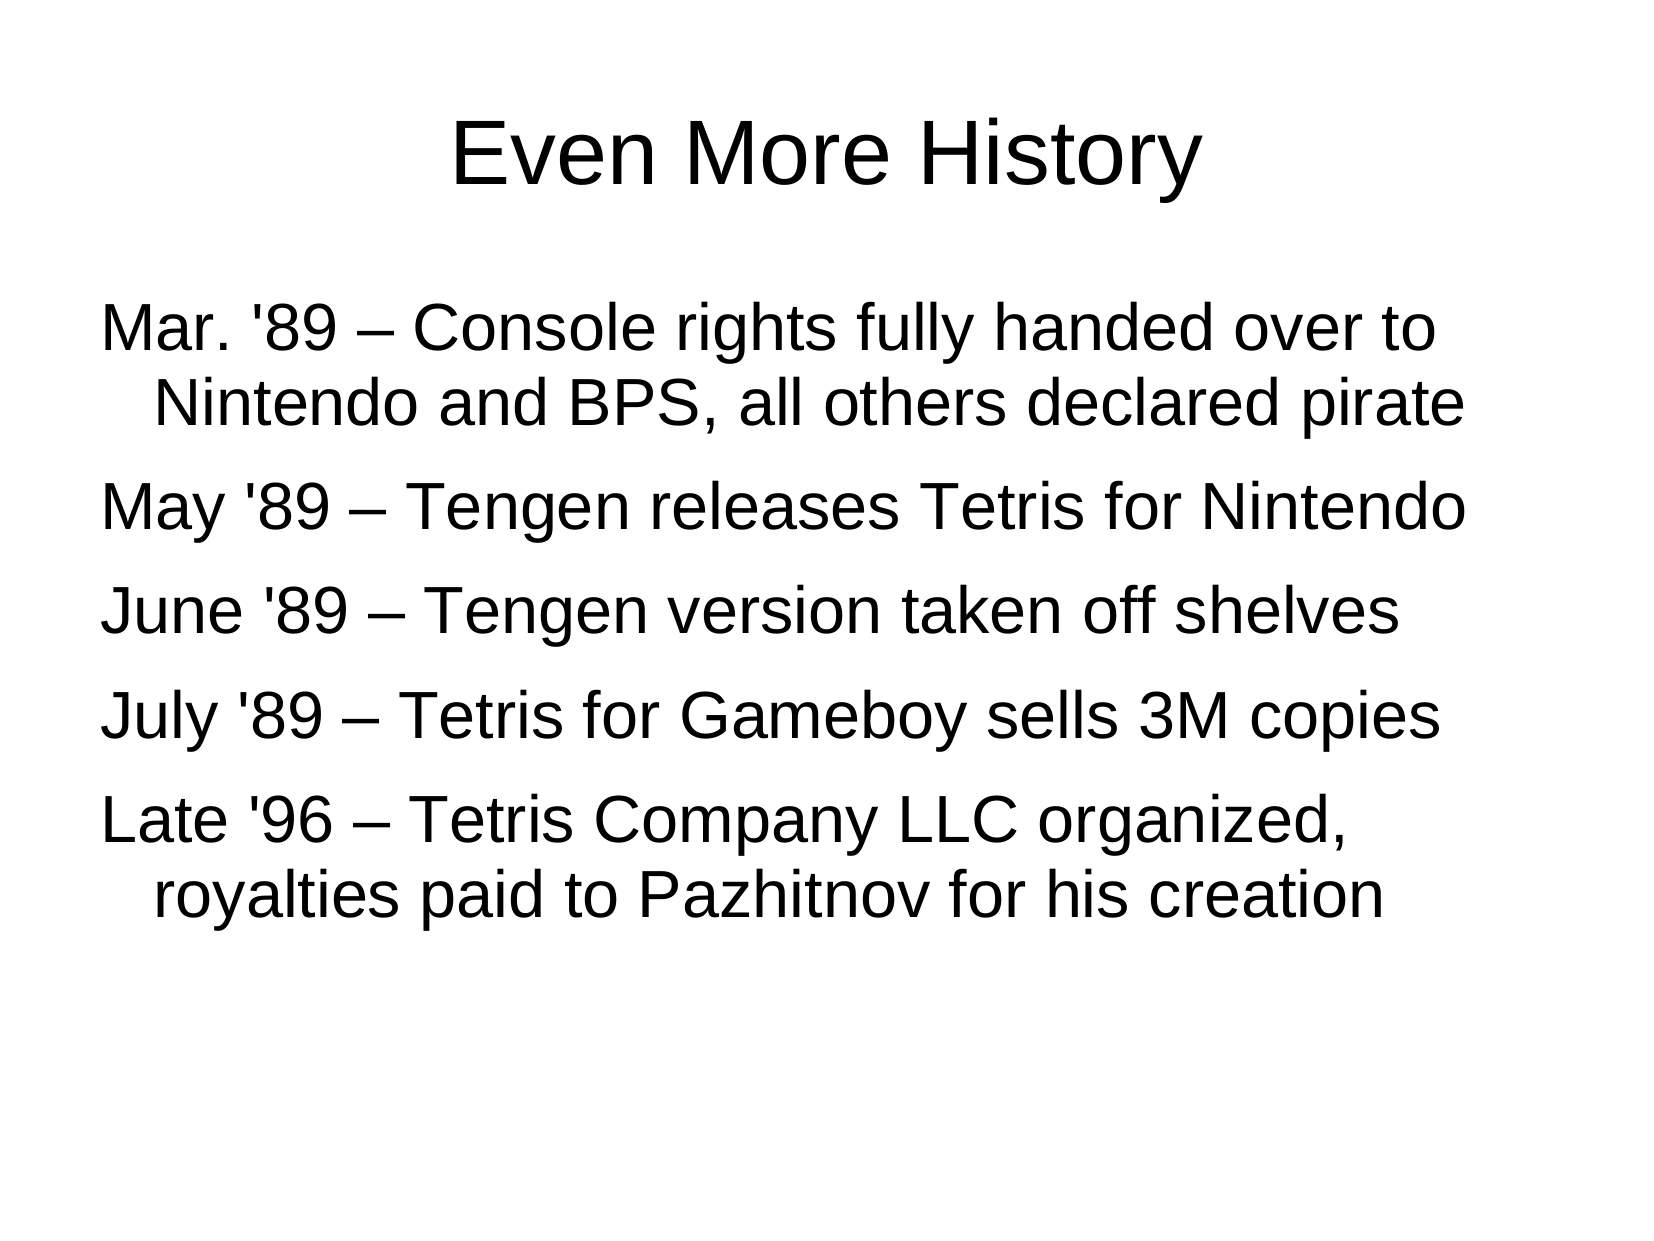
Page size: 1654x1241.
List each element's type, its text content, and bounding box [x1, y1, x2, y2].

list Mar. '89 – Console rights fully handed over to Nintendo and BPS, all others declared pirate May '89 – Tengen releases Tetris for Nintendo June '89 – Tengen version taken off shelves July '89 – Tetris for Gameboy sells 3M copies Late '96 – Tetris Company LLC organized, royalties paid to Pazhitnov for his creation [82, 290, 1571, 1109]
title Even More History [82, 49, 1571, 257]
